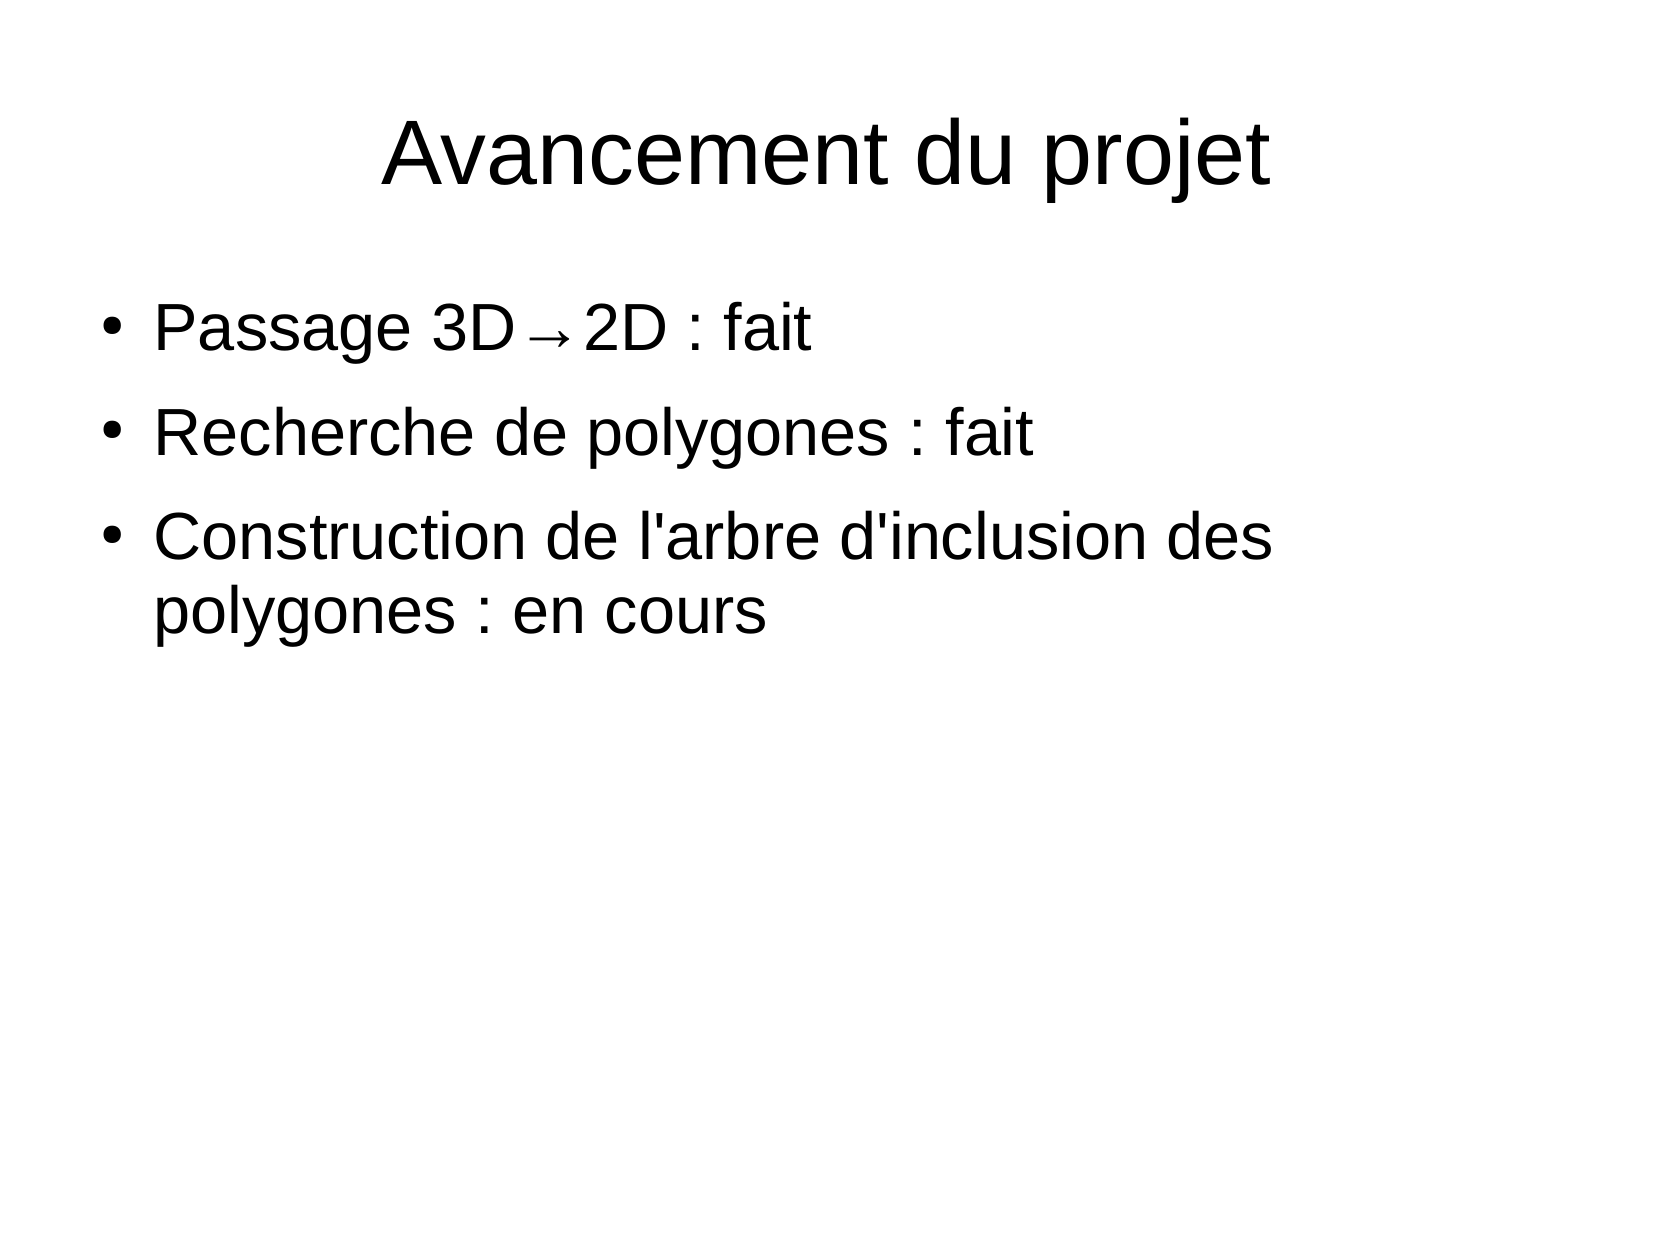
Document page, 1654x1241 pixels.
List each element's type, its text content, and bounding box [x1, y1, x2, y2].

list Passage 3D→2D : fait Recherche de polygones : fait Construction de l'arbre d'inclusion des polygones : en cours [82, 290, 1571, 1010]
title Avancement du projet [82, 49, 1571, 257]
